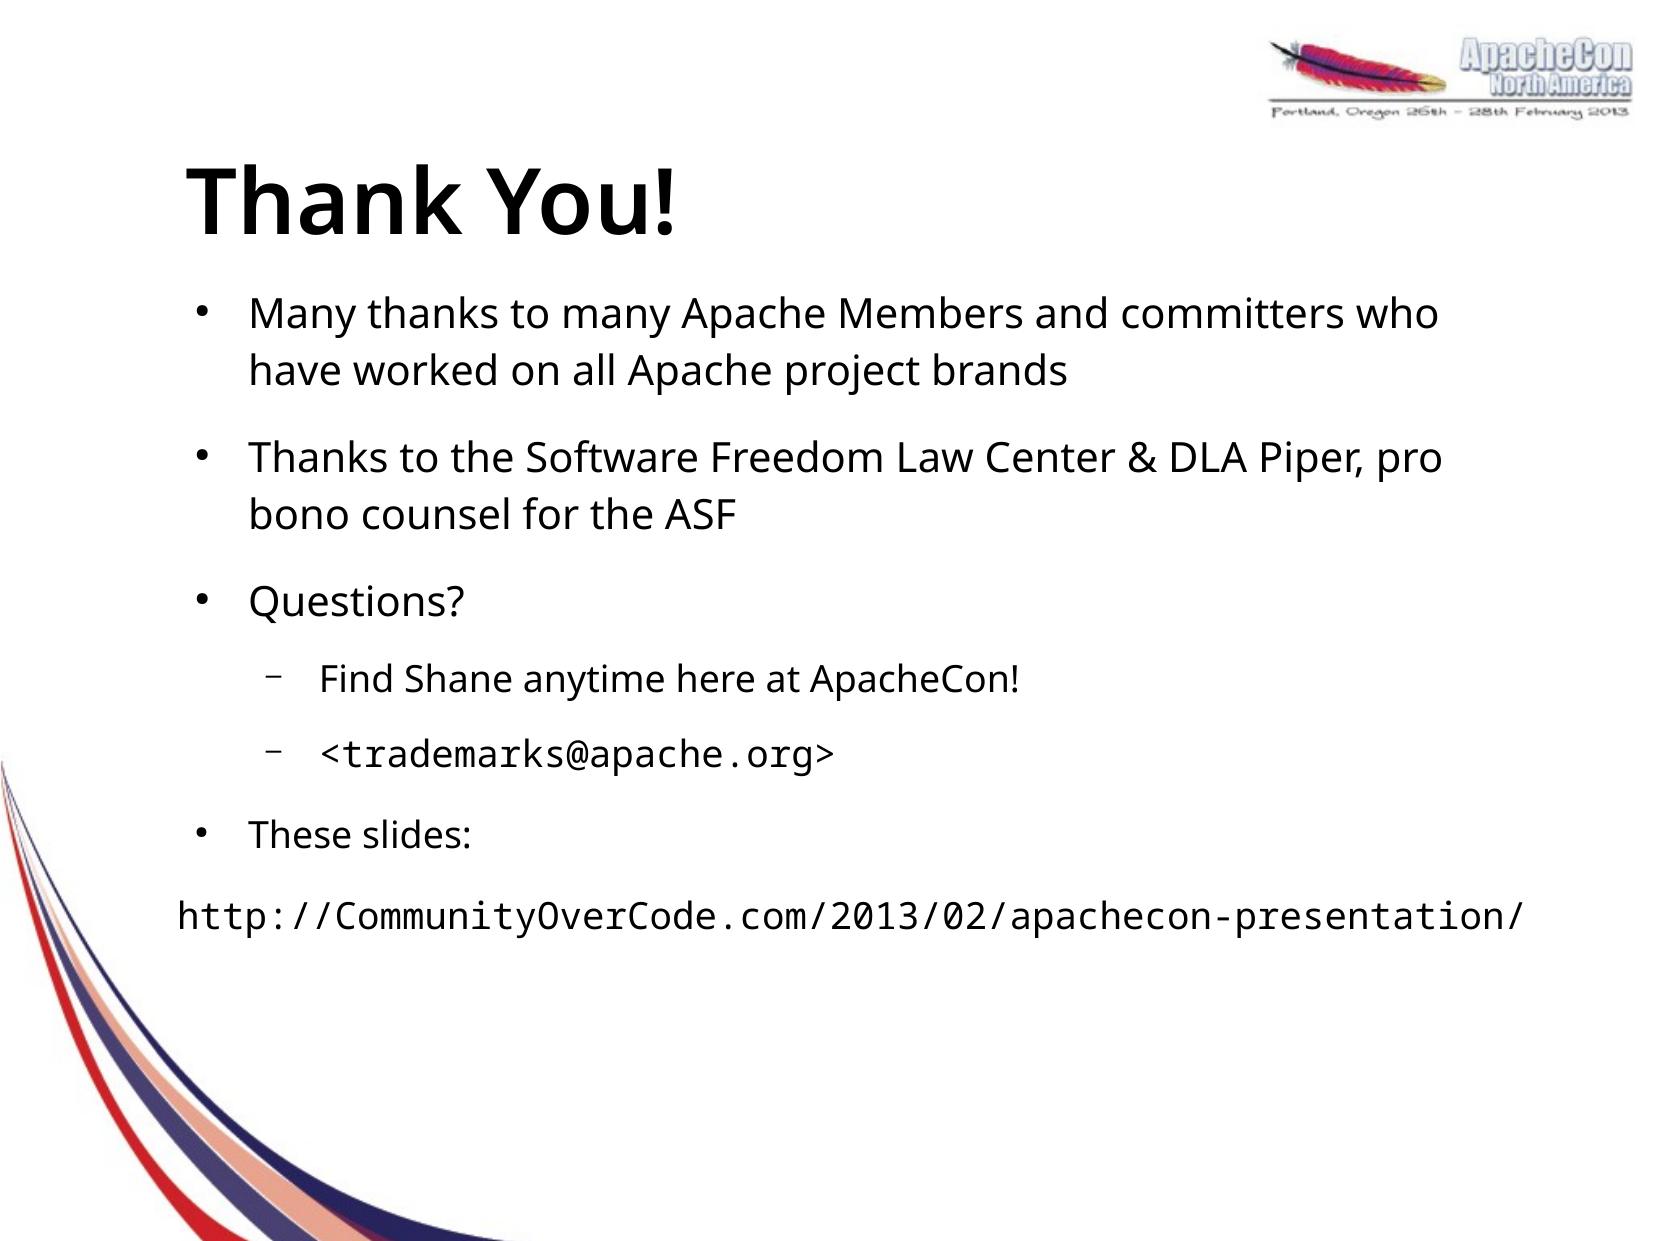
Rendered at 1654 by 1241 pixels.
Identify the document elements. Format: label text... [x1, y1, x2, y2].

list Many thanks to many Apache Members and committers who have worked on all Apache project brands Thanks to the Software Freedom Law Center & DLA Piper, pro bono counsel for the ASF Questions? Find Shane anytime here at ApacheCon! <trademarks@apache.org> These slides: http://CommunityOverCode.com/2013/02/apachecon-presentation/ [177, 283, 1536, 1004]
picture [0, 0, 1654, 1241]
title Thank You! [177, 134, 1536, 262]
